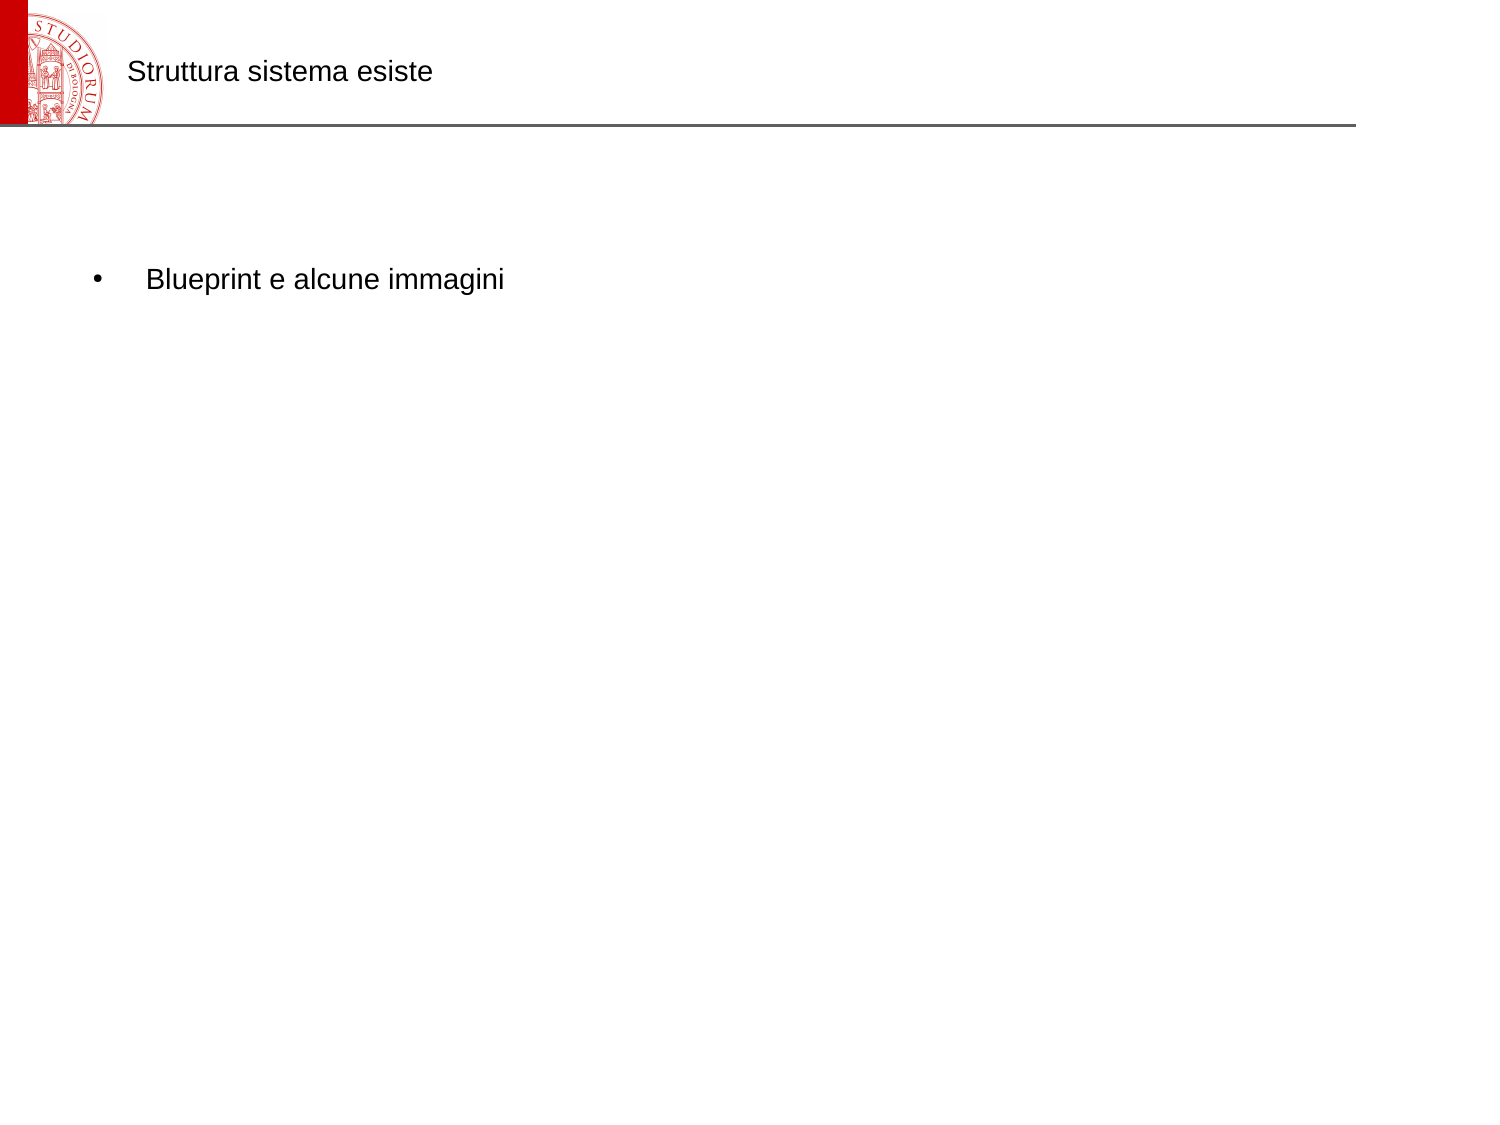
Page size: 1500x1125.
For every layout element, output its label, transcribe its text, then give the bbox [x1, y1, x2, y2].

title Struttura sistema esiste [118, 23, 1394, 119]
picture [28, 11, 107, 124]
list Blueprint e alcune immagini [75, 263, 1425, 1006]
